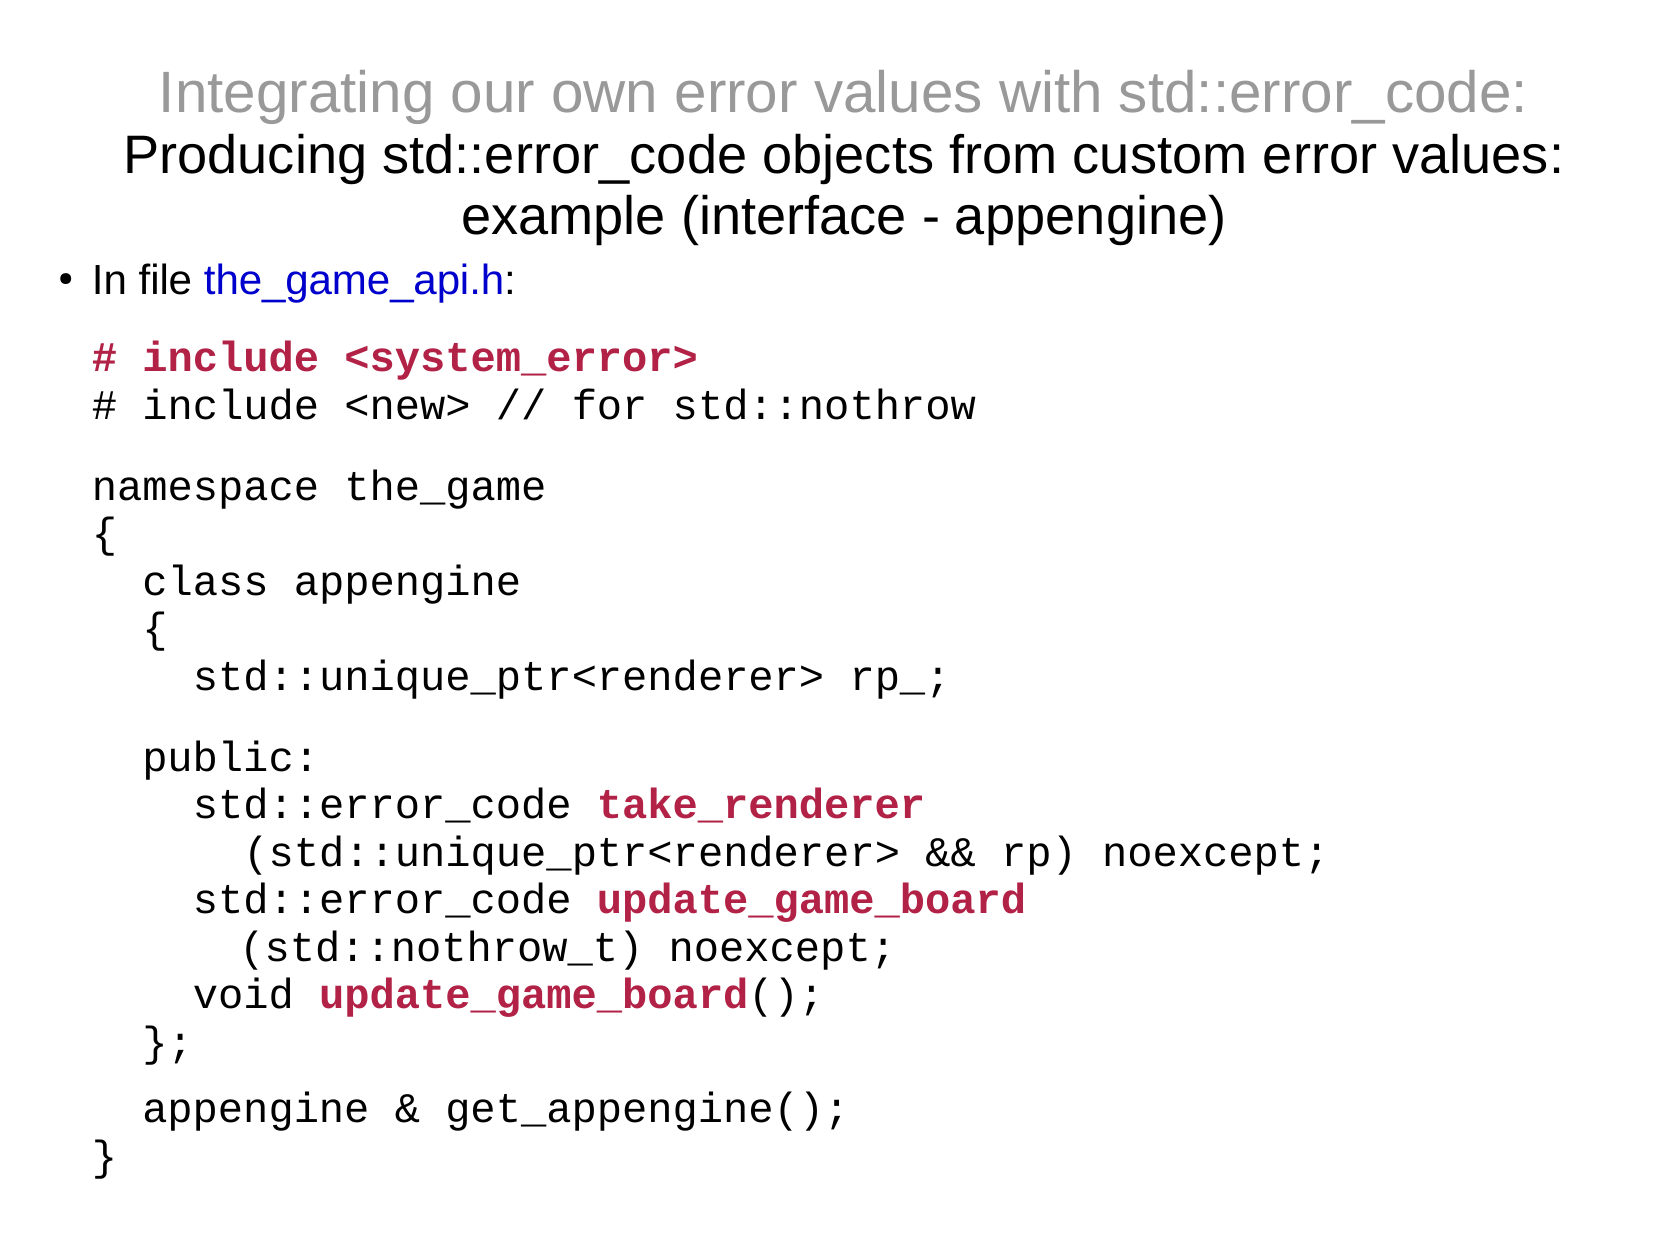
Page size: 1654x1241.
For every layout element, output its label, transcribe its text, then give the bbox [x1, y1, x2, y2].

title Integrating our own error values with std::error_code: Producing std::error_code objects from custom error values: example (interface - appengine) [82, 49, 1571, 256]
list In file the_game_api.h: # include <system_error> # include <new> // for std::nothrow namespace the_game { class appengine { std::unique_ptr<renderer> rp_; public: std::error_code take_renderer (std::unique_ptr<renderer> && rp) noexcept; std::error_code update_game_board (std::nothrow_t) noexcept; void update_game_board(); }; appengine & get_appengine(); } [47, 256, 1607, 1193]
